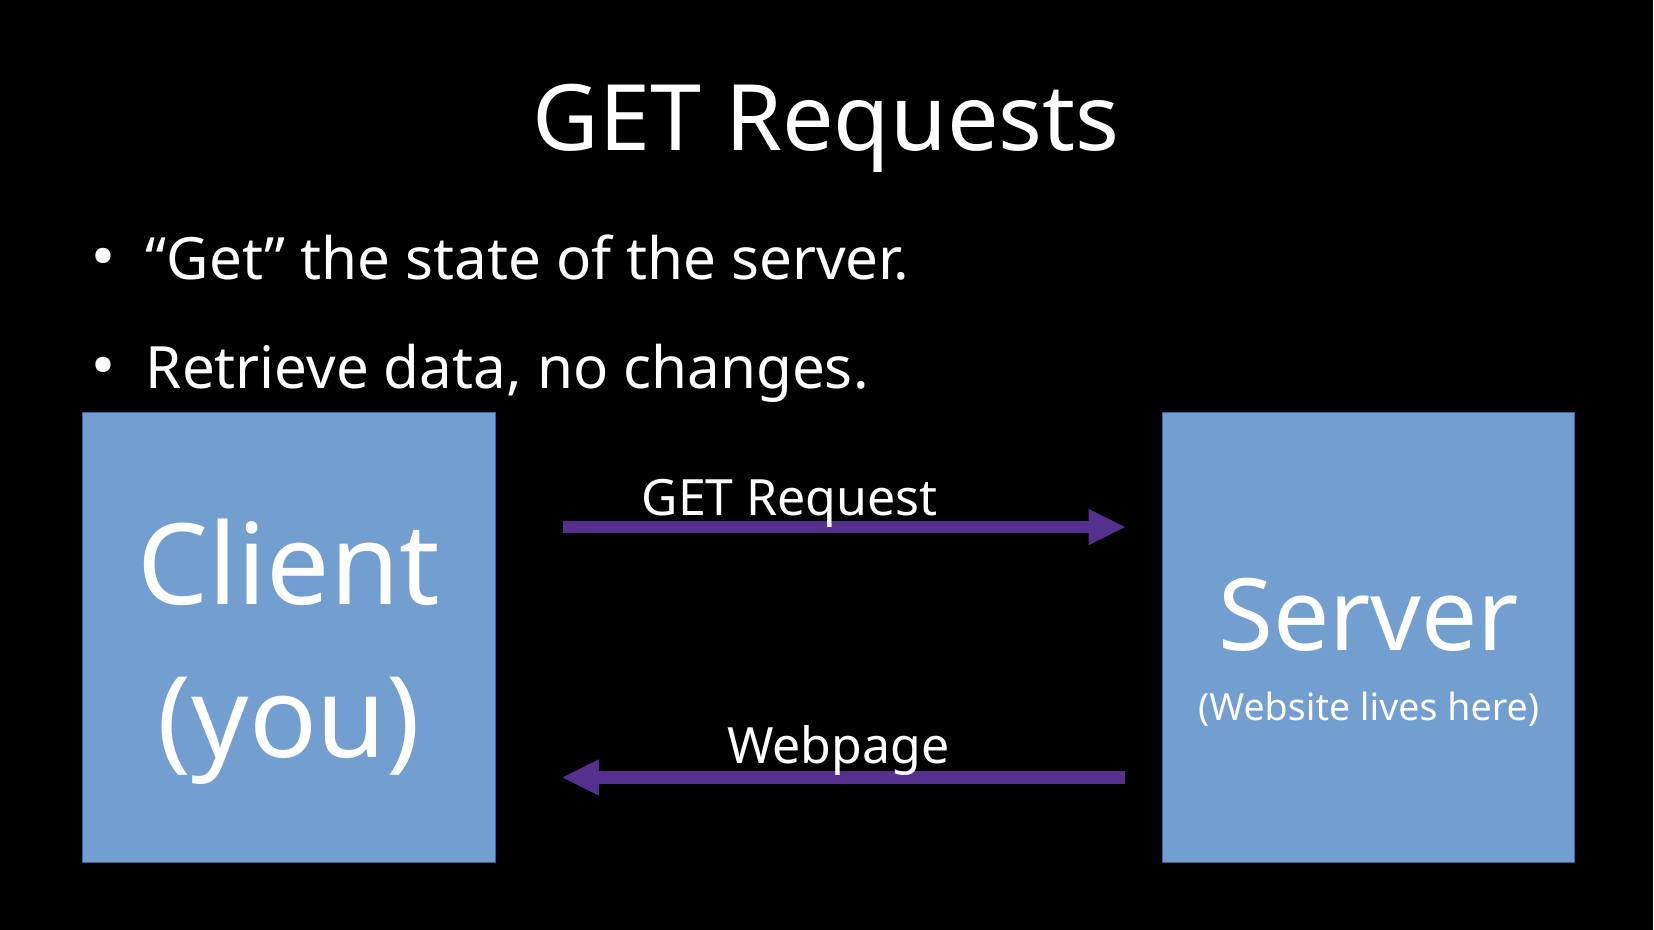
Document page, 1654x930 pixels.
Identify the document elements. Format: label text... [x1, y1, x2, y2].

text_box Client (you) [82, 412, 496, 863]
text_box Server (Website lives here) [1162, 412, 1575, 863]
title GET Requests [82, 37, 1571, 193]
text_box GET Request [626, 454, 1088, 570]
list “Get” the state of the server. Retrieve data, no changes. [75, 217, 1608, 526]
text_box Webpage [712, 702, 1013, 818]
